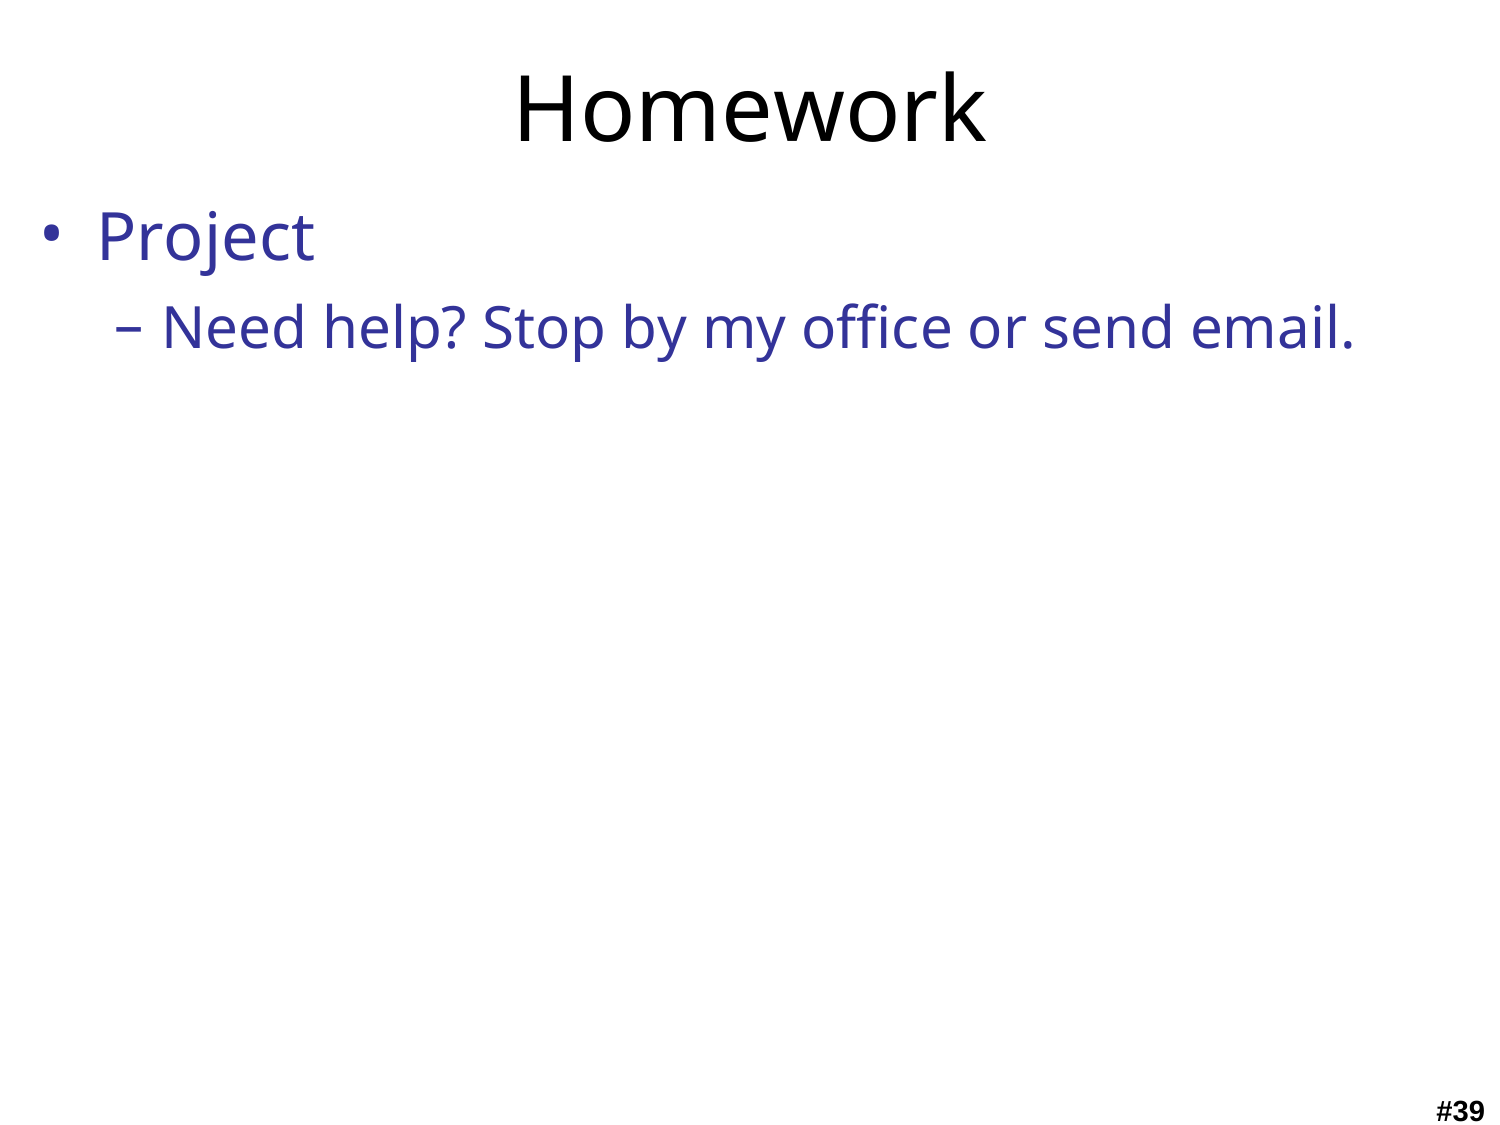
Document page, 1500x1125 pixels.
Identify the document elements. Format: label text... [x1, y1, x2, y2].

list Project Need help? Stop by my office or send email. [24, 187, 1476, 1026]
title Homework [24, 12, 1476, 187]
